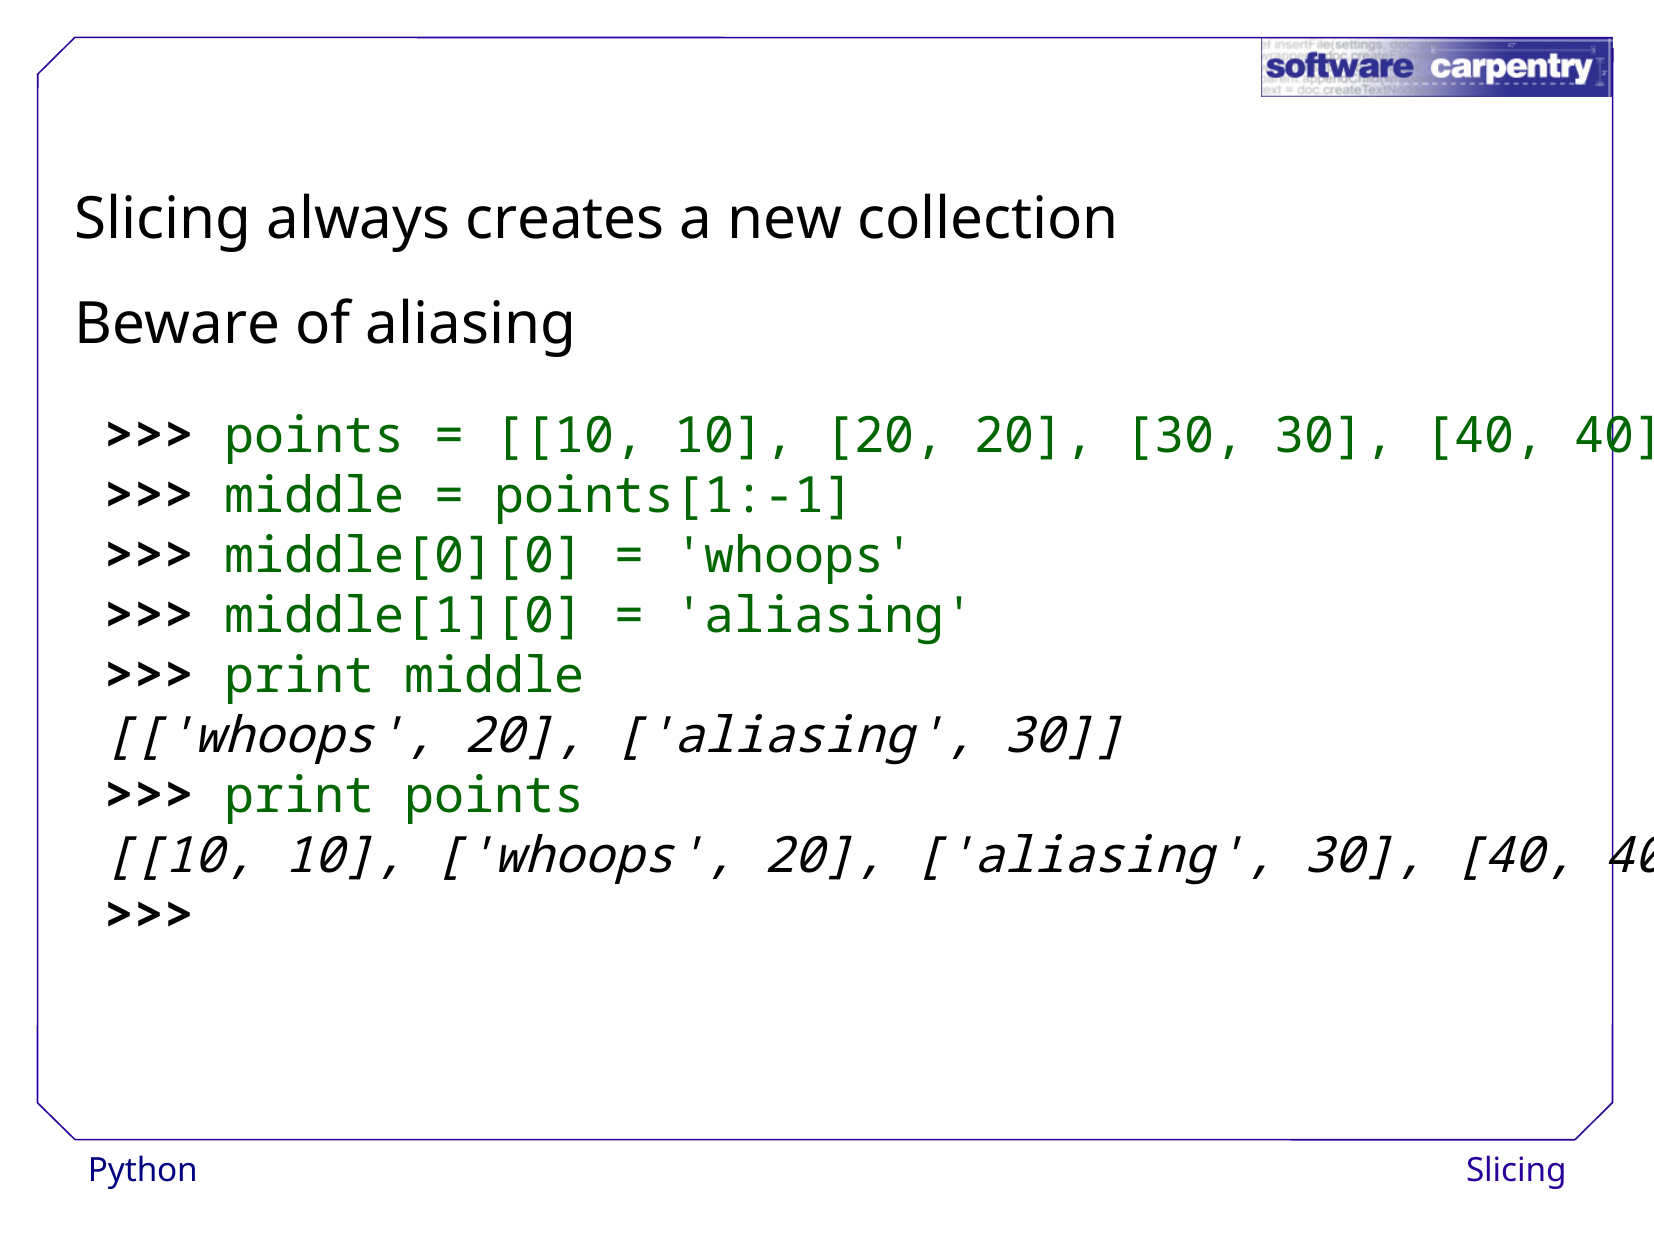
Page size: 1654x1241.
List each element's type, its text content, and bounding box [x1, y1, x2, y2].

picture [1261, 39, 1613, 97]
text_box Slicing always creates a new collection Beware of aliasing [59, 137, 1285, 364]
text_box >>> points = [[10, 10], [20, 20], [30, 30], [40, 40]] >>> middle = points[1:-1] >>> middle[0][0] = 'whoops' >>> middle[1][0] = 'aliasing' >>> print middle [['whoops', 20], ['aliasing', 30]] >>> print points [[10, 10], ['whoops', 20], ['aliasing', 30], [40, 40]] >>> [89, 395, 1498, 963]
